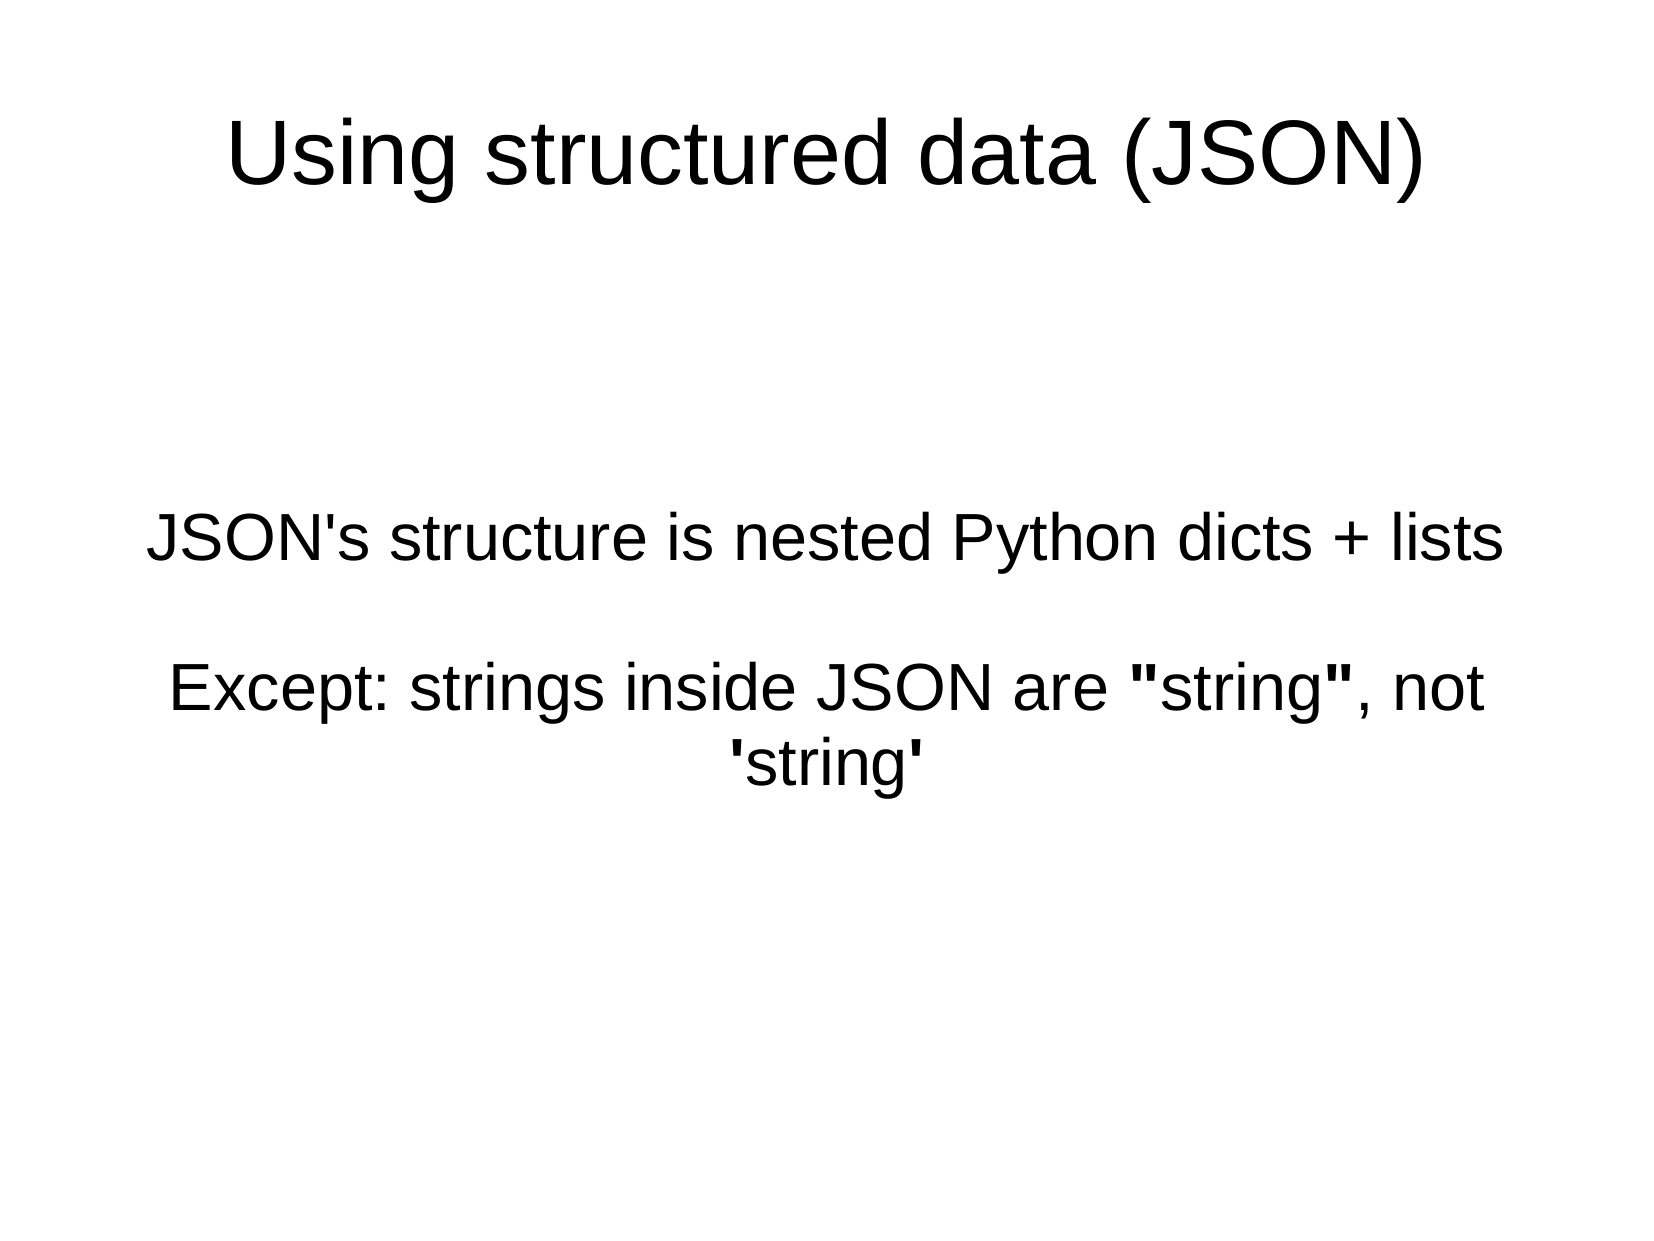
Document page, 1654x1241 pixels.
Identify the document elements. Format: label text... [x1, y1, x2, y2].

title Using structured data (JSON) [82, 49, 1571, 257]
subtitle JSON's structure is nested Python dicts + lists Except: strings inside JSON are "string", not 'string' [82, 290, 1571, 1010]
